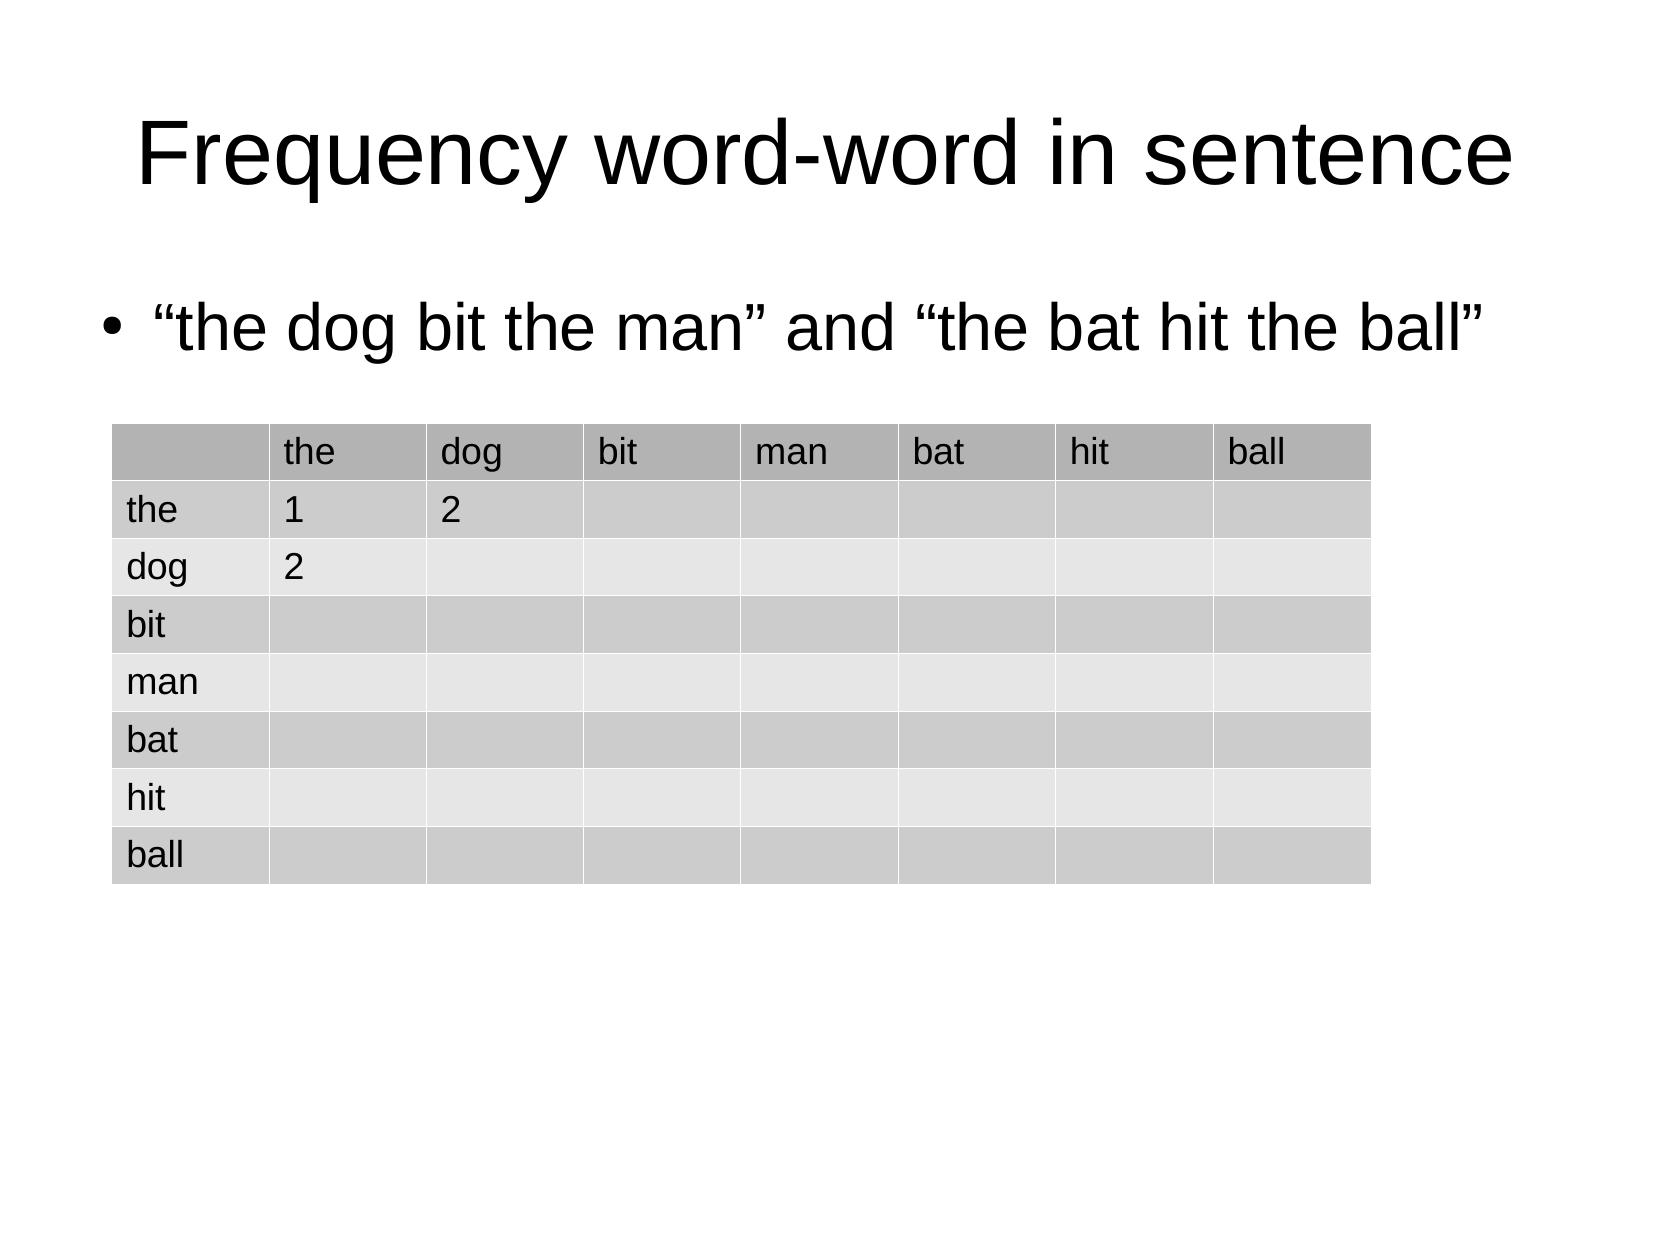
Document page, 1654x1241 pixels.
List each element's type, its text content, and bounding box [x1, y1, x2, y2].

table_cell man [112, 654, 269, 711]
table_cell [1214, 827, 1371, 884]
table_cell 1 [270, 481, 426, 538]
table_cell 2 [427, 481, 583, 538]
table_cell [741, 712, 898, 768]
table_cell [1214, 481, 1371, 538]
table_cell [741, 827, 898, 884]
table_cell [1214, 654, 1371, 711]
table_cell [584, 827, 740, 884]
table_cell [899, 827, 1055, 884]
table_cell [584, 654, 740, 711]
table_cell [427, 827, 583, 884]
table_cell [584, 712, 740, 768]
table_cell [1056, 712, 1213, 768]
list “the dog bit the man” and “the bat hit the ball” [82, 290, 1571, 1010]
table_cell [270, 596, 426, 653]
table_cell [741, 539, 898, 595]
table_cell [1056, 769, 1213, 826]
table_cell 2 [270, 539, 426, 595]
table_cell [899, 539, 1055, 595]
table_cell [1056, 654, 1213, 711]
table_cell [741, 481, 898, 538]
table_header bit [584, 424, 740, 480]
table_cell hit [112, 769, 269, 826]
table_cell [899, 654, 1055, 711]
table_cell [270, 712, 426, 768]
table_cell [270, 827, 426, 884]
table_cell [584, 539, 740, 595]
title Frequency word-word in sentence [82, 49, 1571, 257]
table_header bat [899, 424, 1055, 480]
table_cell [741, 769, 898, 826]
table_cell [584, 596, 740, 653]
table_cell [899, 712, 1055, 768]
table_cell bit [112, 596, 269, 653]
table_cell [1056, 539, 1213, 595]
table_cell [427, 539, 583, 595]
table_cell [1214, 596, 1371, 653]
table_cell [899, 481, 1055, 538]
table_cell [899, 596, 1055, 653]
table_cell [270, 654, 426, 711]
table_cell [427, 769, 583, 826]
table_cell [427, 654, 583, 711]
table_cell bat [112, 712, 269, 768]
table_header dog [427, 424, 583, 480]
table_cell [1214, 712, 1371, 768]
table_cell [1214, 539, 1371, 595]
table_cell dog [112, 539, 269, 595]
table_cell [427, 596, 583, 653]
table_cell [427, 712, 583, 768]
table_cell [584, 769, 740, 826]
table_cell [1056, 827, 1213, 884]
table_header hit [1056, 424, 1213, 480]
table_cell [1056, 596, 1213, 653]
table_cell [270, 769, 426, 826]
table_cell [1214, 769, 1371, 826]
table_cell ball [112, 827, 269, 884]
table_cell the [112, 481, 269, 538]
table_cell [1056, 481, 1213, 538]
table_header the [270, 424, 426, 480]
table_cell [741, 596, 898, 653]
table_header ball [1214, 424, 1371, 480]
table_header man [741, 424, 898, 480]
table_header [112, 424, 269, 480]
table_cell [741, 654, 898, 711]
table_cell [584, 481, 740, 538]
table_cell [899, 769, 1055, 826]
